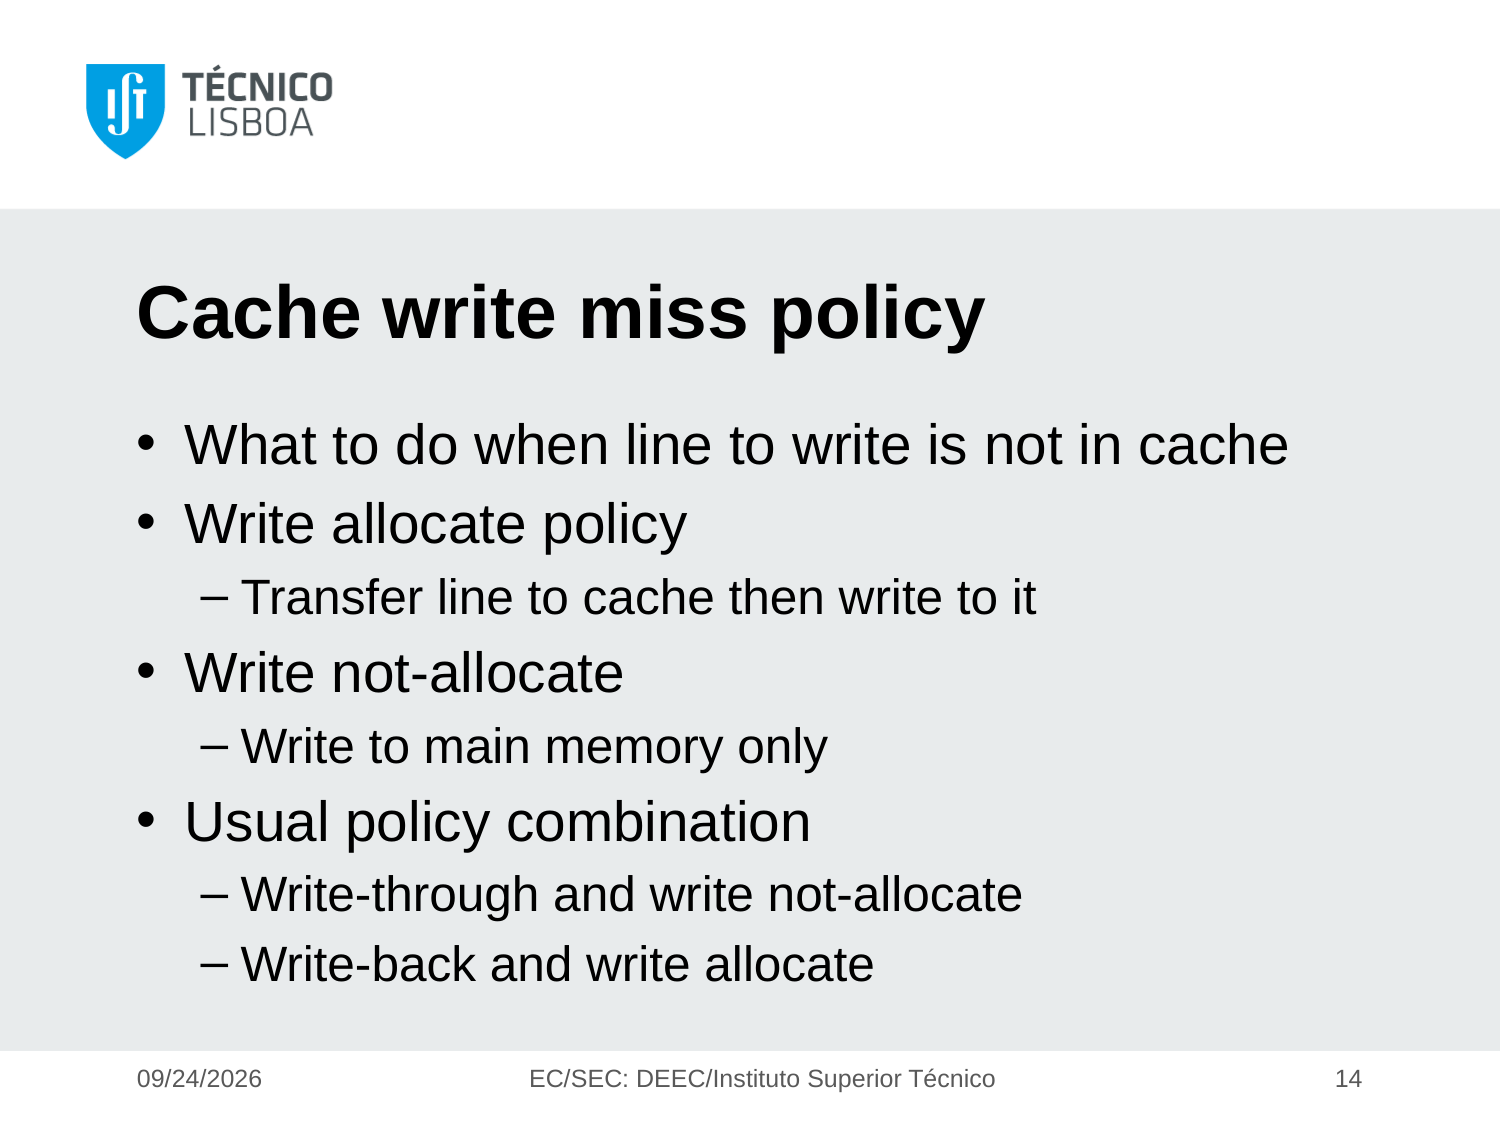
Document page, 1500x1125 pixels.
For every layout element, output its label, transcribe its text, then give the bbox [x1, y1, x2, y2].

list What to do when line to write is not in cache Write allocate policy Transfer line to cache then write to it Write not-allocate Write to main memory only Usual policy combination Write-through and write not-allocate Write-back and write allocate [121, 400, 1378, 1005]
picture [0, 0, 1500, 1125]
title Cache write miss policy [121, 237, 1378, 381]
footer EC/SEC: DEEC/Instituto Superior Técnico [512, 1052, 1021, 1103]
slide_number <number> [1077, 1052, 1378, 1103]
slide_number 01/19/2019 [121, 1052, 425, 1103]
